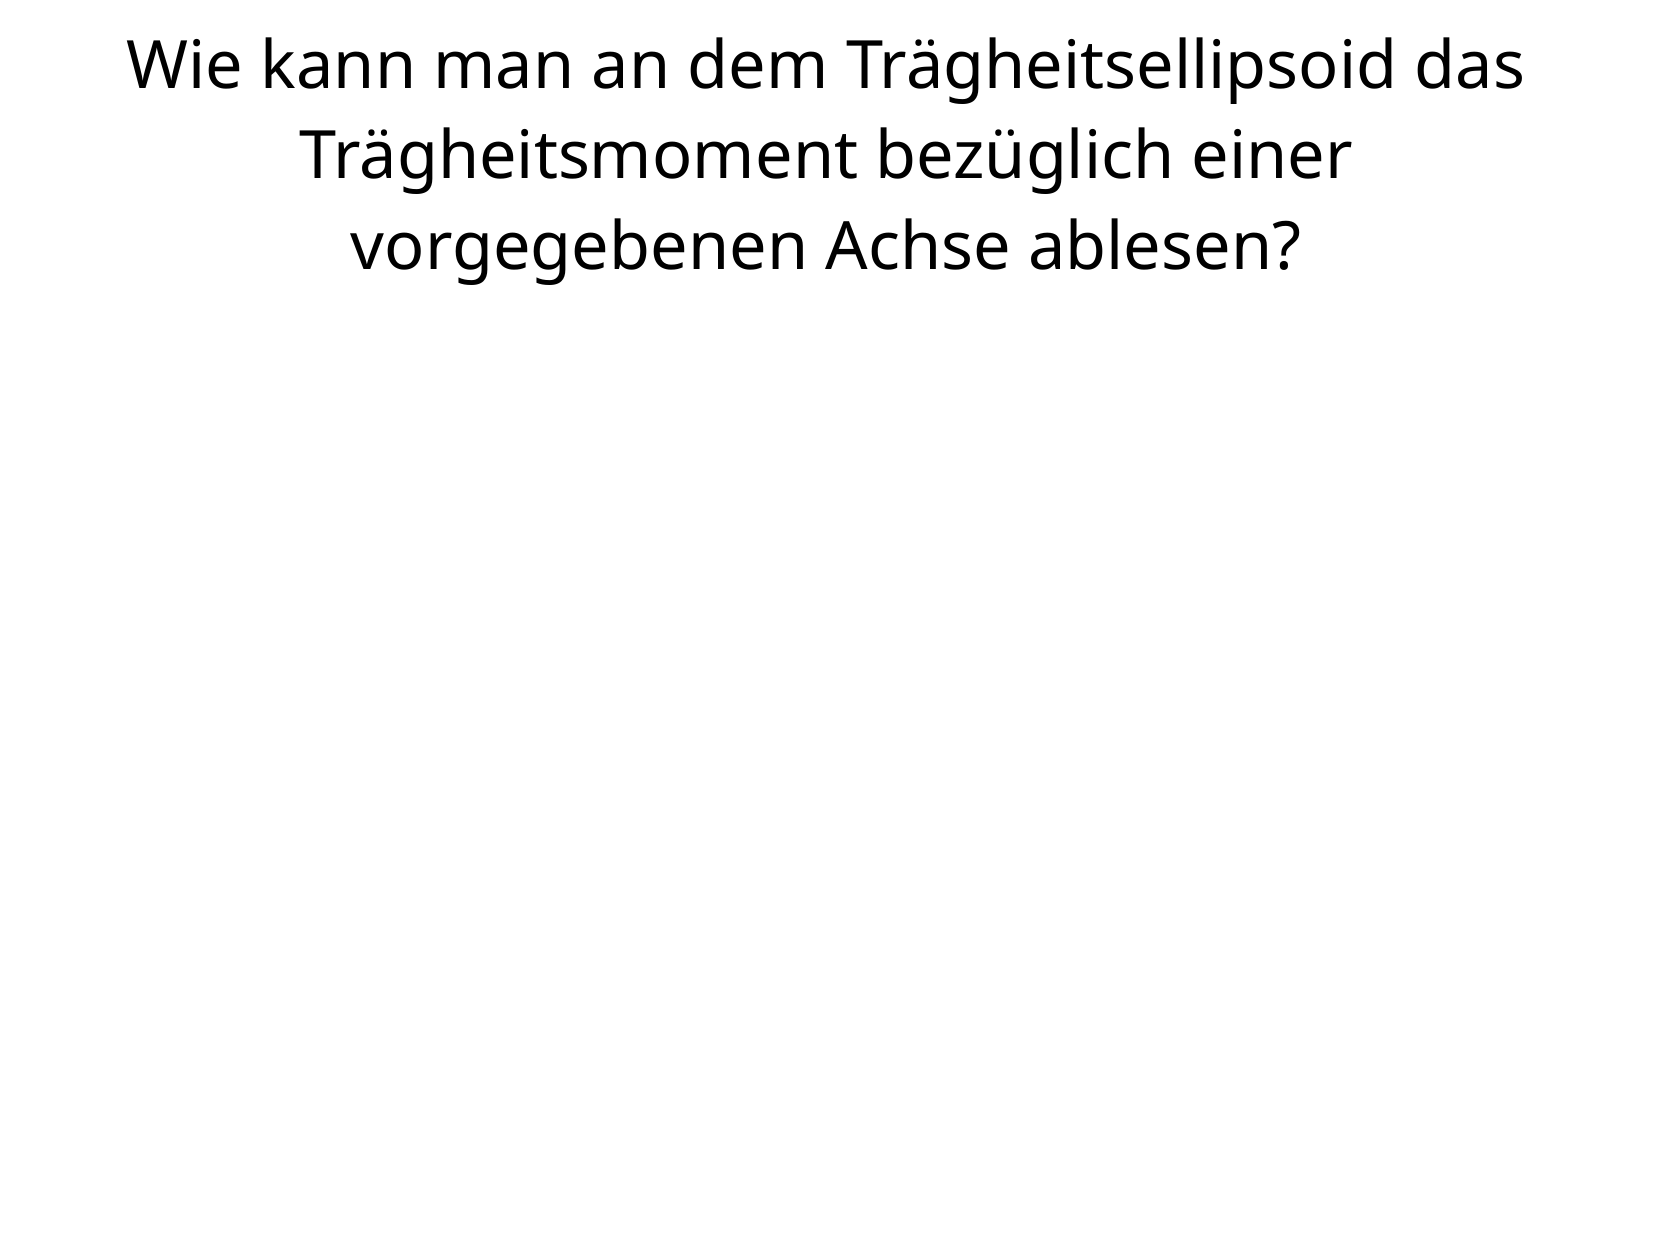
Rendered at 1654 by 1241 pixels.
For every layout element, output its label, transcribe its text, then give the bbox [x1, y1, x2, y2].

title Wie kann man an dem Trägheitsellipsoid das Trägheitsmoment bezüglich einer vorgegebenen Achse ablesen? [82, 20, 1571, 286]
